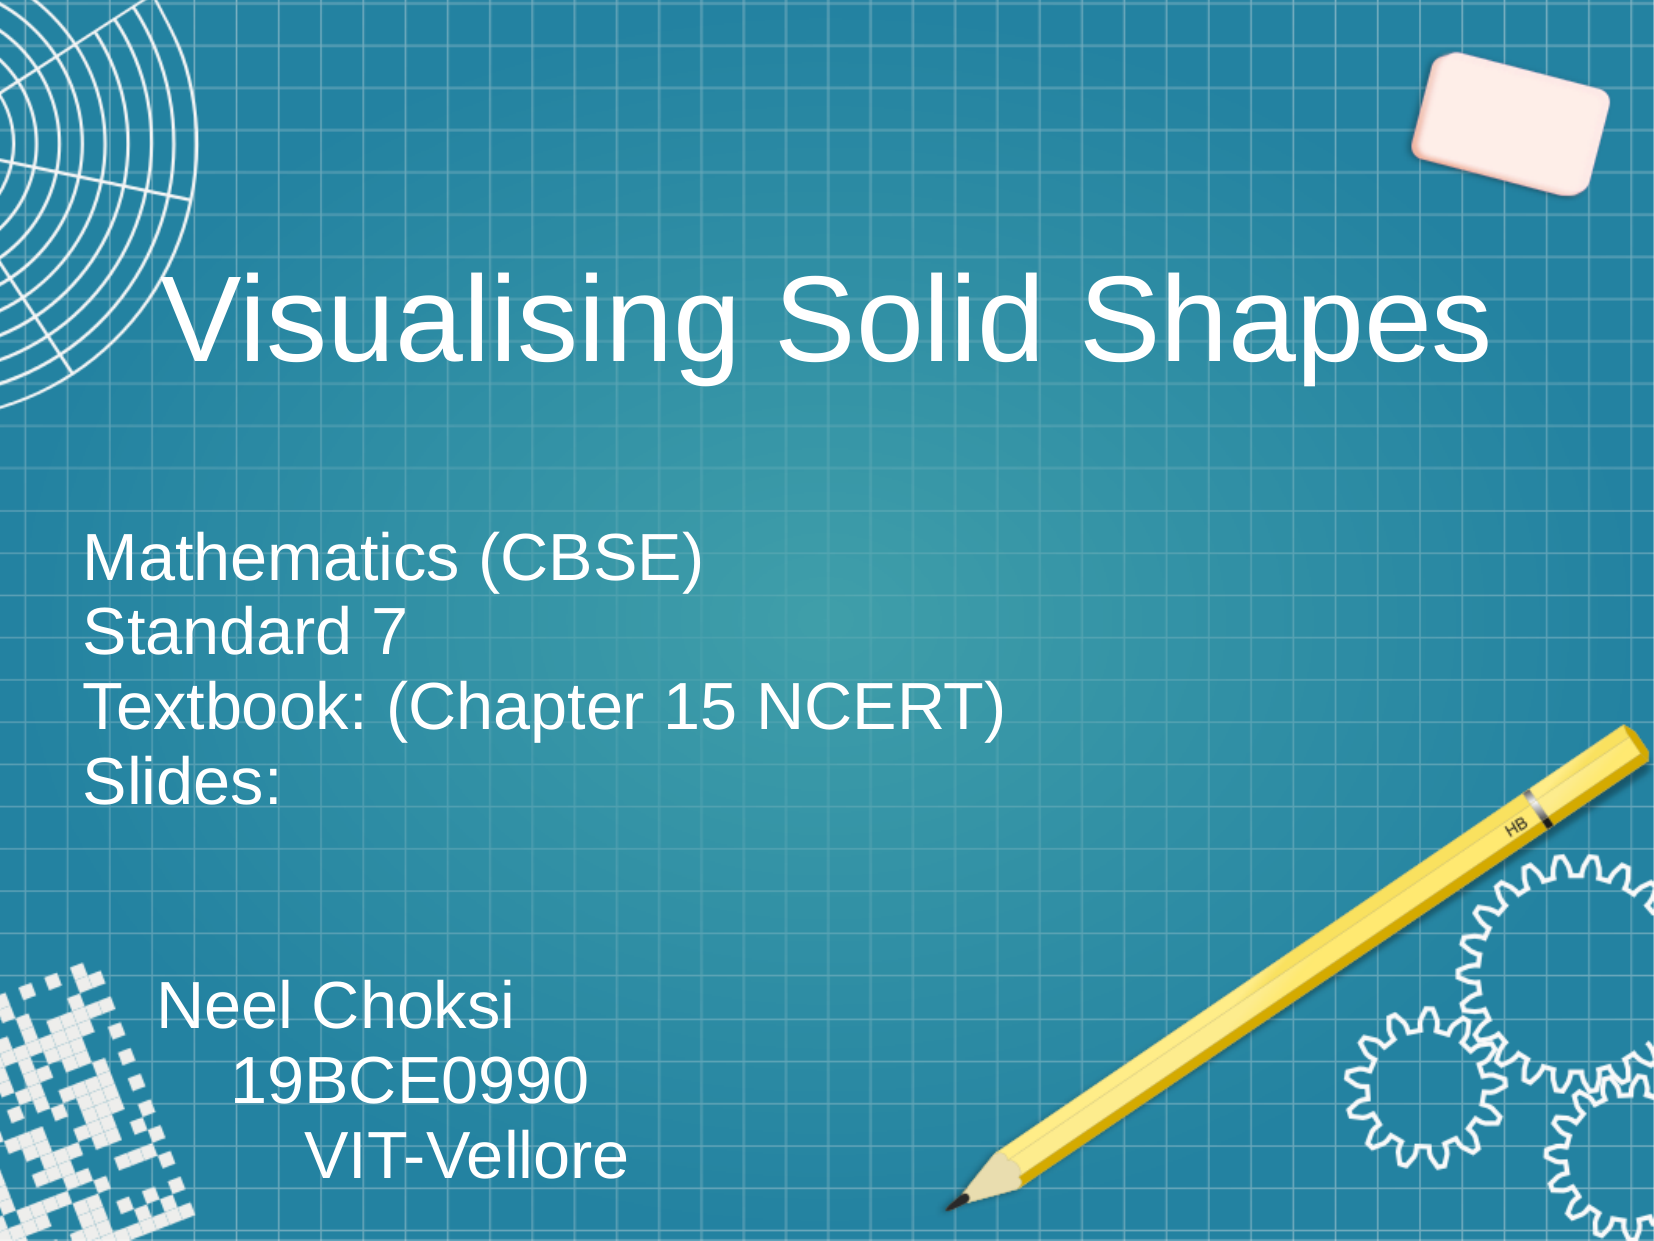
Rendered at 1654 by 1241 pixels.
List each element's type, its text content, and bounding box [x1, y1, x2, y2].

subtitle Mathematics (CBSE) Standard 7 Textbook: (Chapter 15 NCERT) Slides: Neel Choksi 19BCE0990 VIT-Vellore [82, 519, 1571, 1241]
title Visualising Solid Shapes [82, 177, 1571, 461]
picture [0, 0, 1654, 1241]
